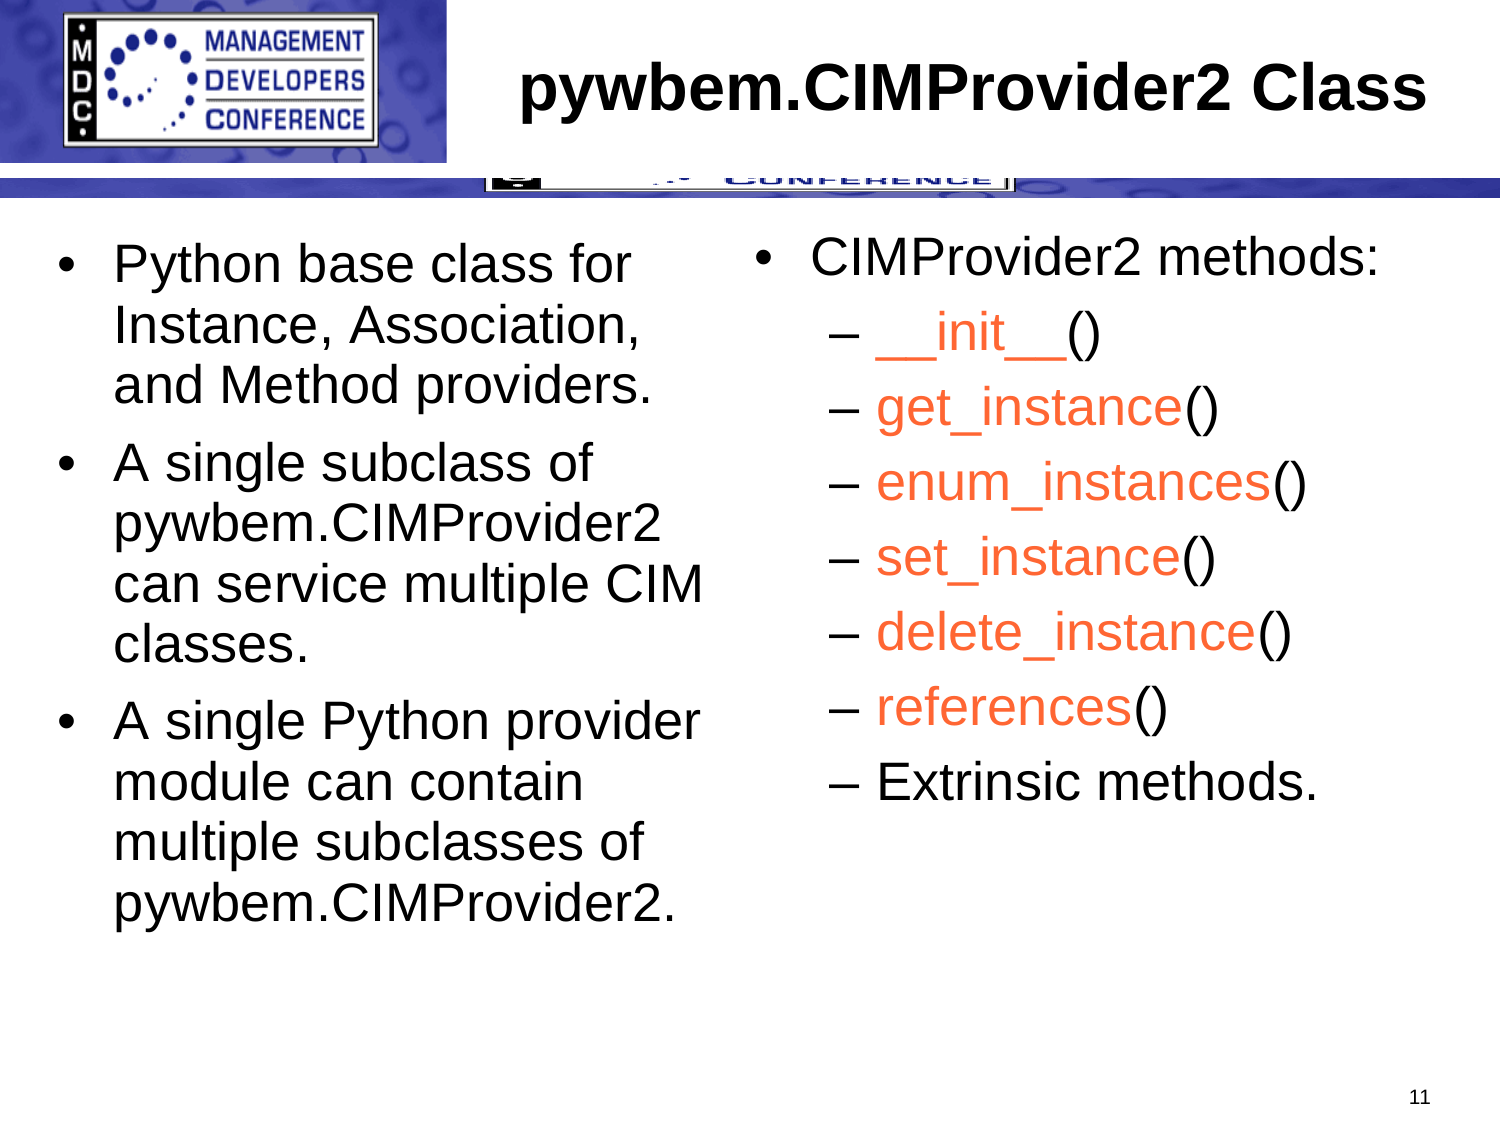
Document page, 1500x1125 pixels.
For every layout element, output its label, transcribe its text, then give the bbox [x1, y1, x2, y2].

list CIMProvider2 methods: __init__() get_instance() enum_instances() set_instance() delete_instance() references() Extrinsic methods. [754, 226, 1433, 969]
text_box <number> [1241, 1086, 1432, 1109]
picture [0, 178, 1500, 198]
list Python base class for Instance, Association, and Method providers. A single subclass of pywbem.CIMProvider2 can service multiple CIM classes. A single Python provider module can contain multiple subclasses of pywbem.CIMProvider2. [42, 226, 721, 984]
title pywbem.CIMProvider2 Class [447, 0, 1500, 184]
picture [0, 0, 447, 163]
